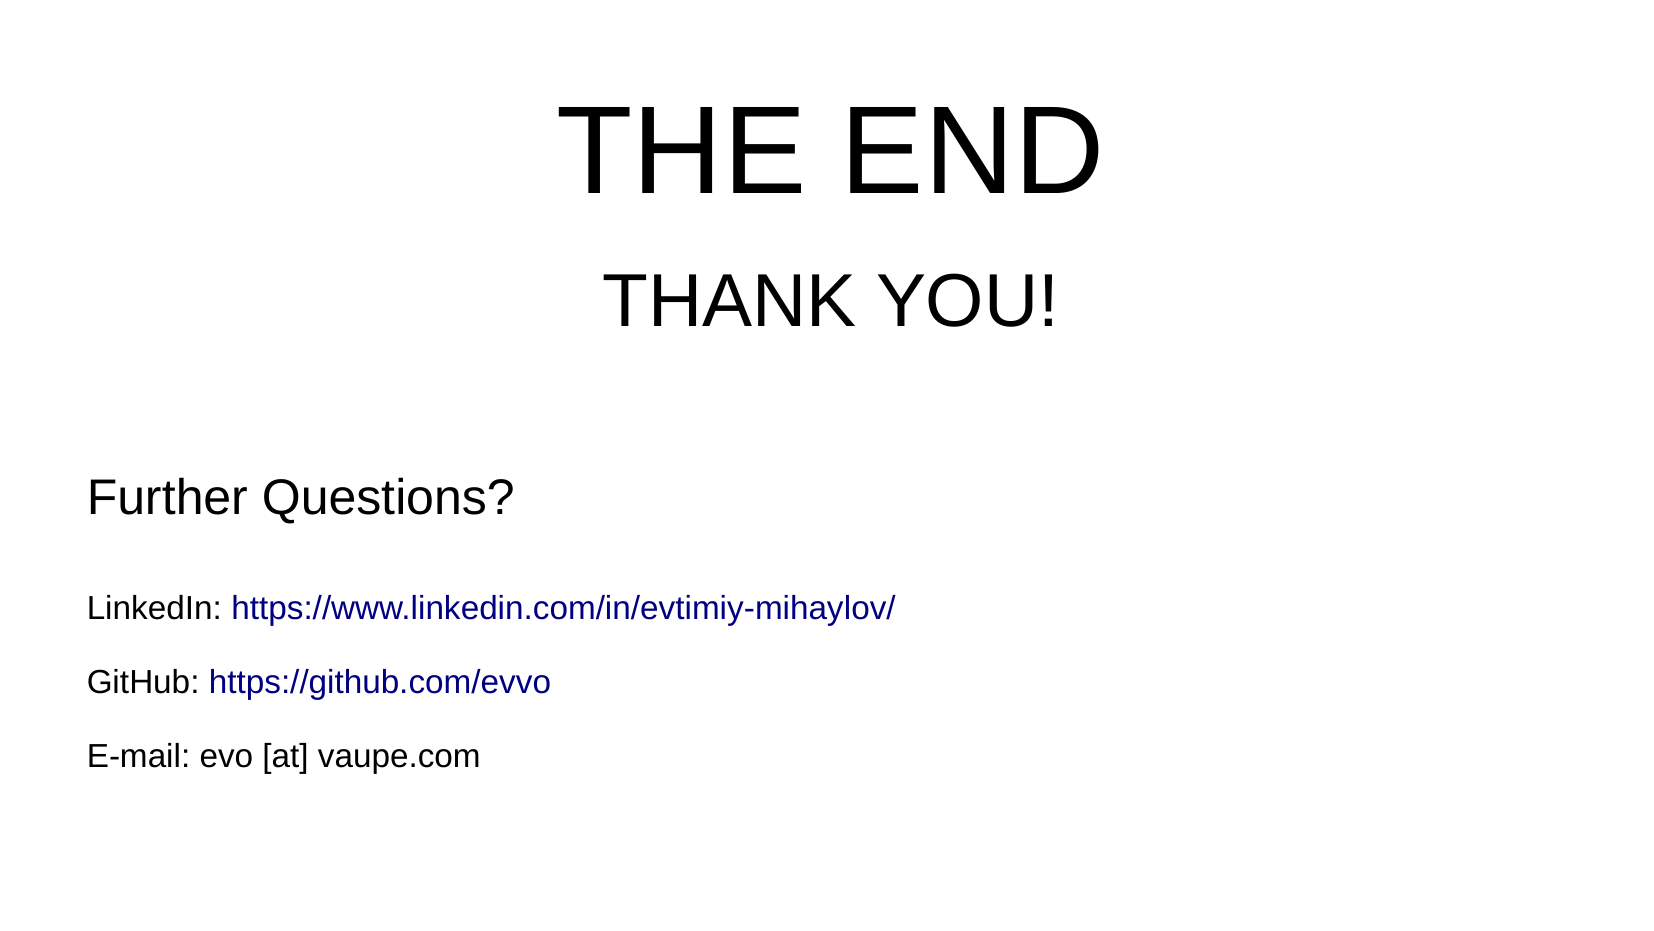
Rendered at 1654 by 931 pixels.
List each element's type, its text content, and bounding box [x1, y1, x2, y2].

title THANK YOU! [86, 240, 1576, 361]
title Further Questions? LinkedIn: https://www.linkedin.com/in/evtimiy-mihaylov/ GitHub: https://github.com/evvo E-mail: evo [at] vaupe.com [86, 435, 1576, 856]
title THE END [86, 45, 1576, 240]
